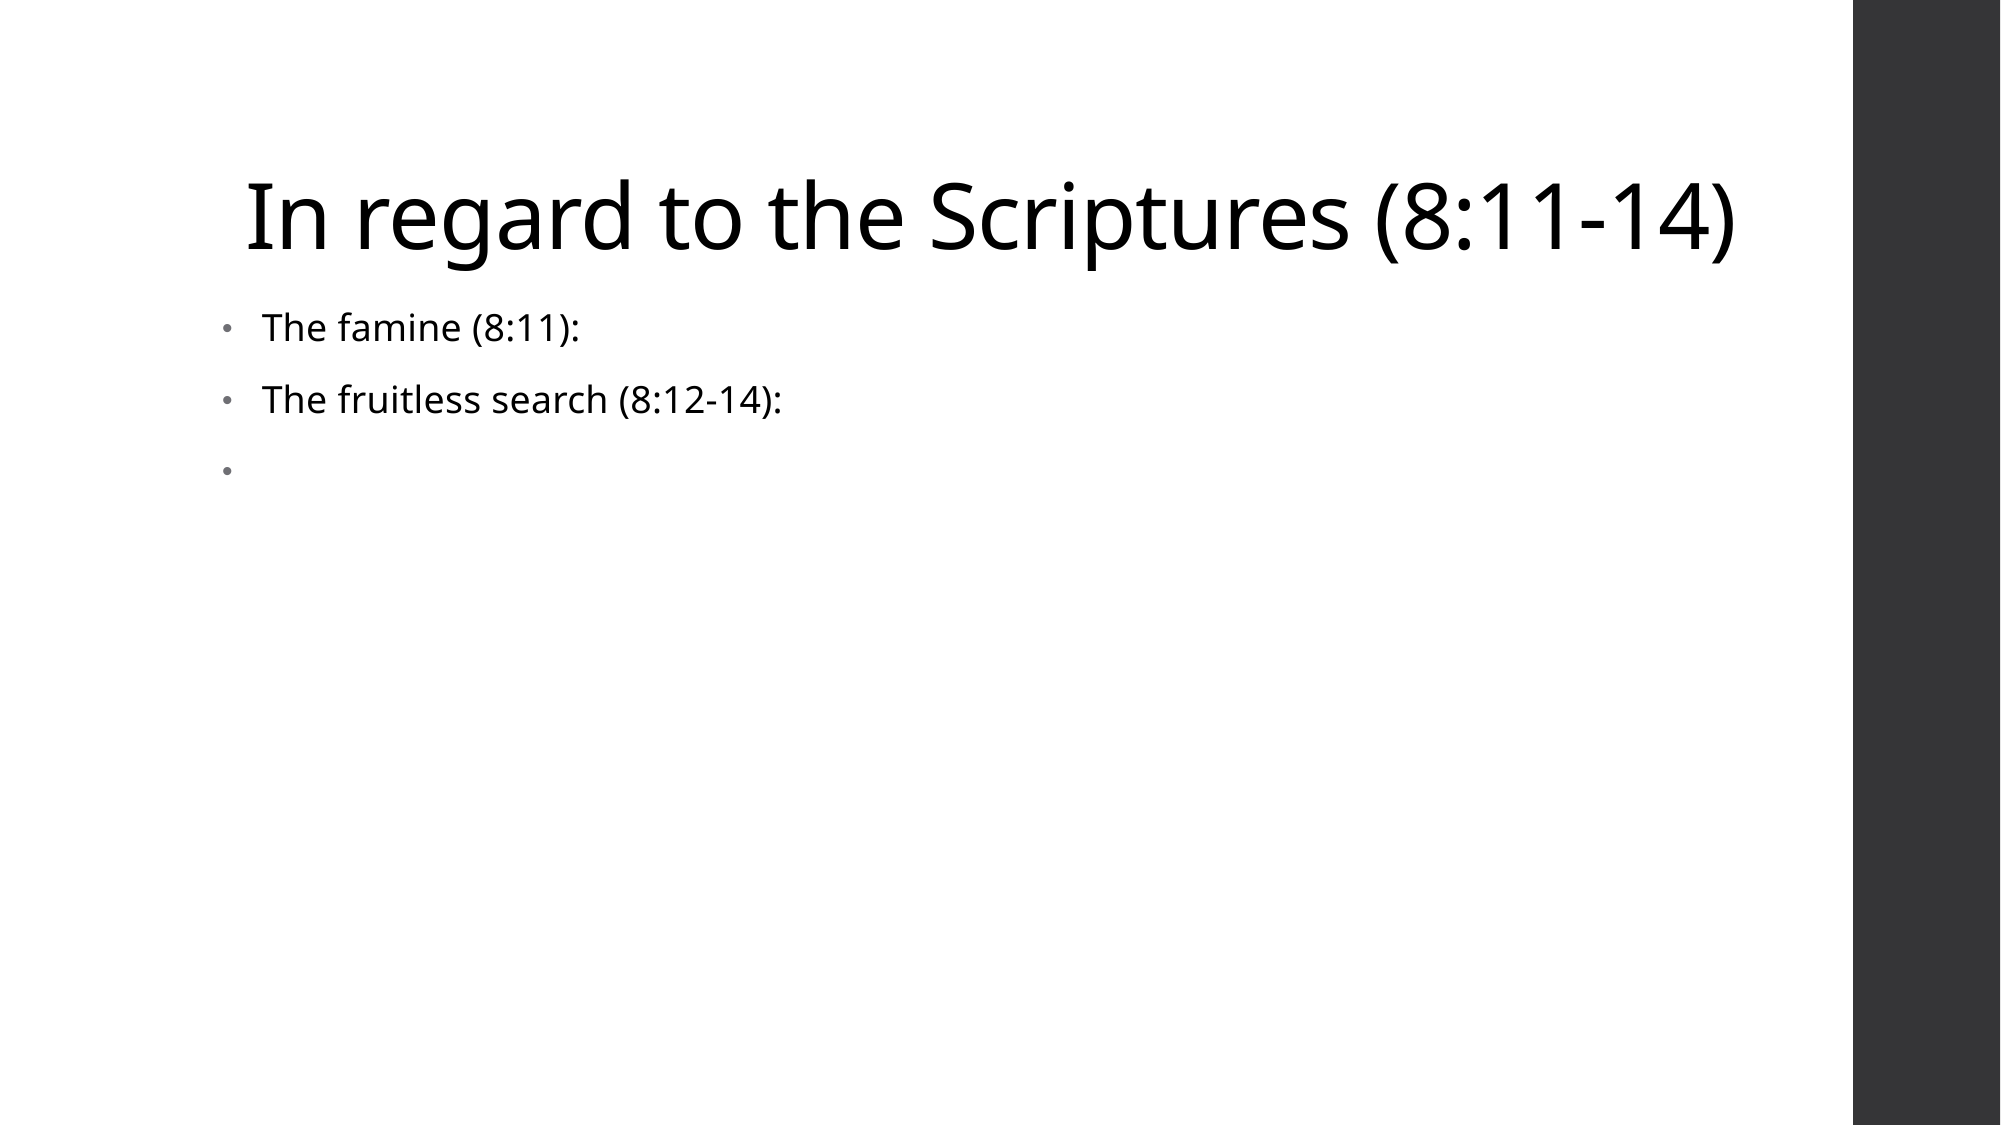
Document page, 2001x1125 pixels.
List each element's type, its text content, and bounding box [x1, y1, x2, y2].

title In regard to the Scriptures (8:11-14) [206, 60, 1797, 278]
list The famine (8:11): The fruitless search (8:12-14): [206, 299, 1617, 1014]
